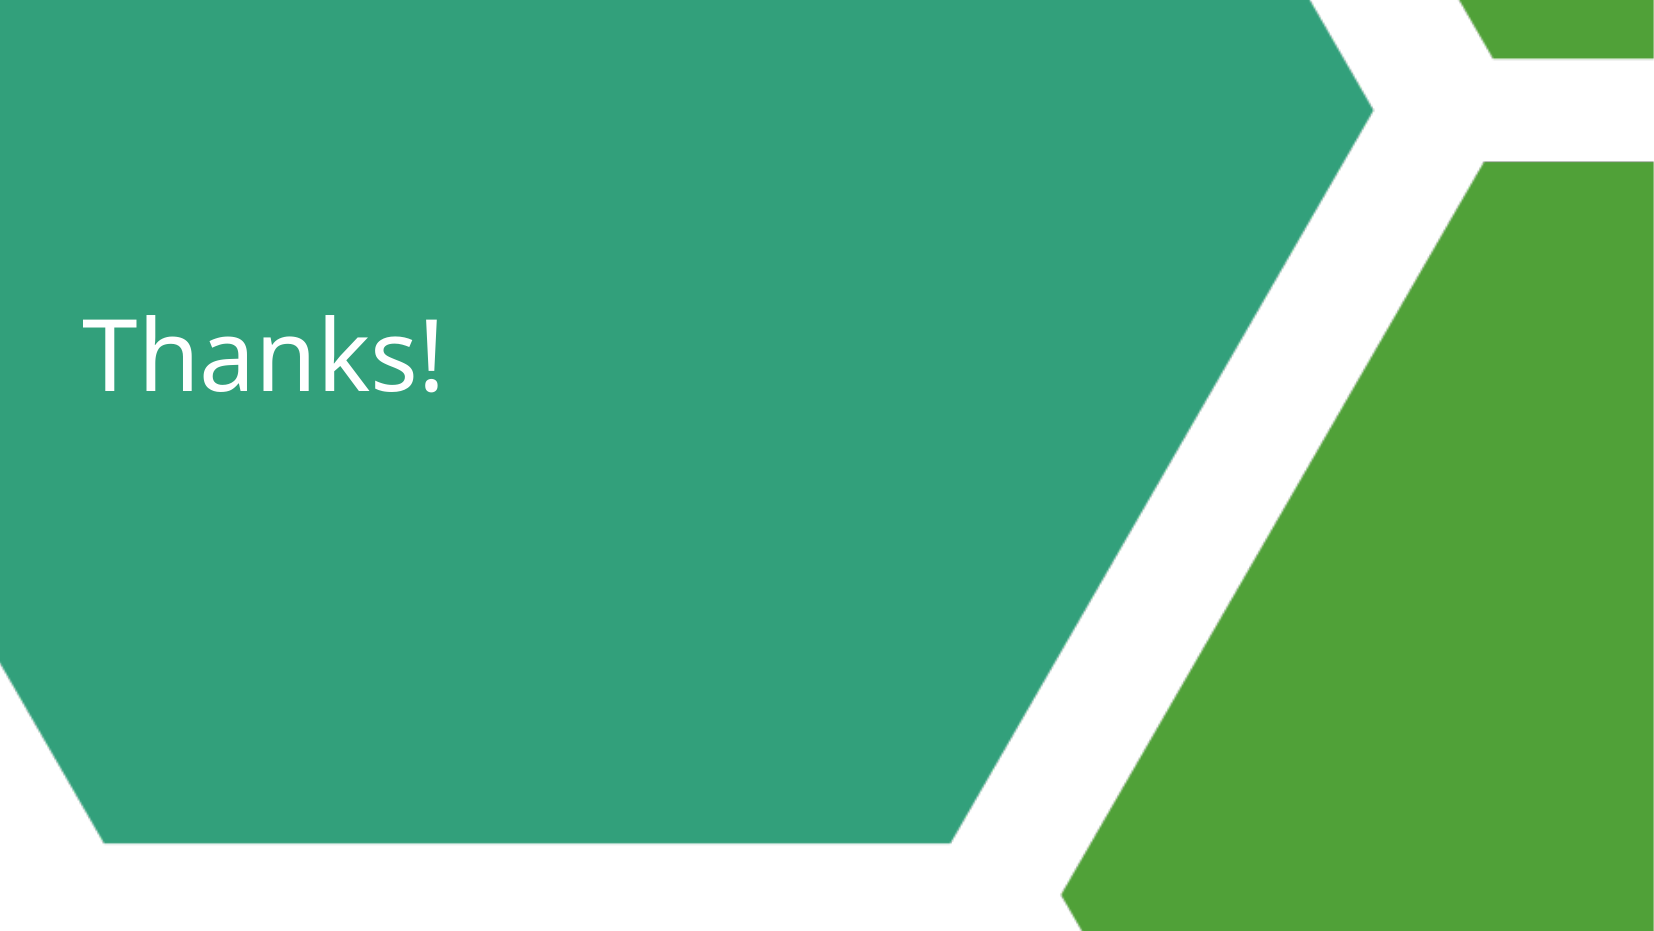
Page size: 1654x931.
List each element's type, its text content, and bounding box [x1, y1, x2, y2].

picture [0, 0, 1654, 931]
title Thanks! [82, 219, 1218, 486]
